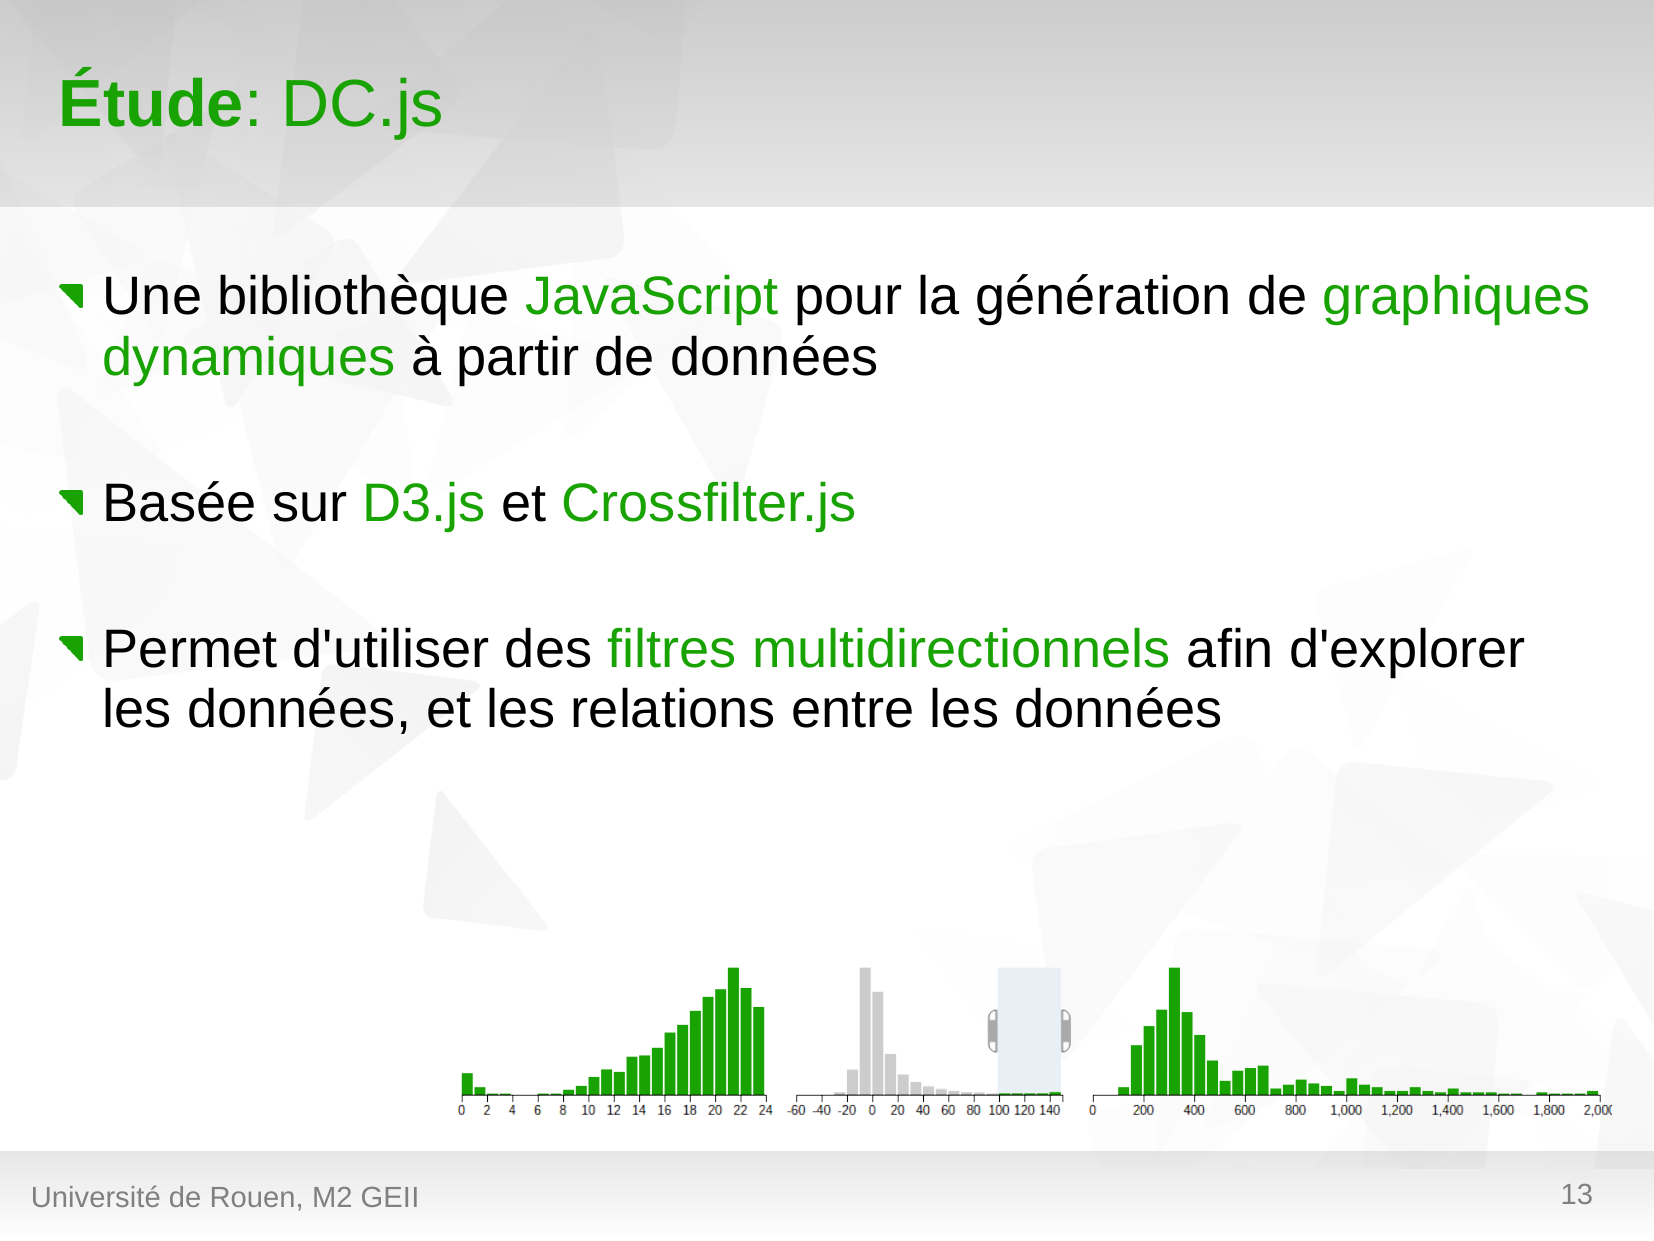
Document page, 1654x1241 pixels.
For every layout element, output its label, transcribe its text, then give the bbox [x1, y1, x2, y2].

picture [0, 0, 783, 931]
list Une bibliothèque JavaScript pour la génération de graphiques dynamiques à partir de données Basée sur D3.js et Crossfilter.js Permet d'utiliser des filtres multidirectionnels afin d'explorer les données, et les relations entre les données [59, 265, 1595, 986]
title Étude: DC.js [59, 29, 1595, 178]
picture [449, 548, 1654, 1169]
